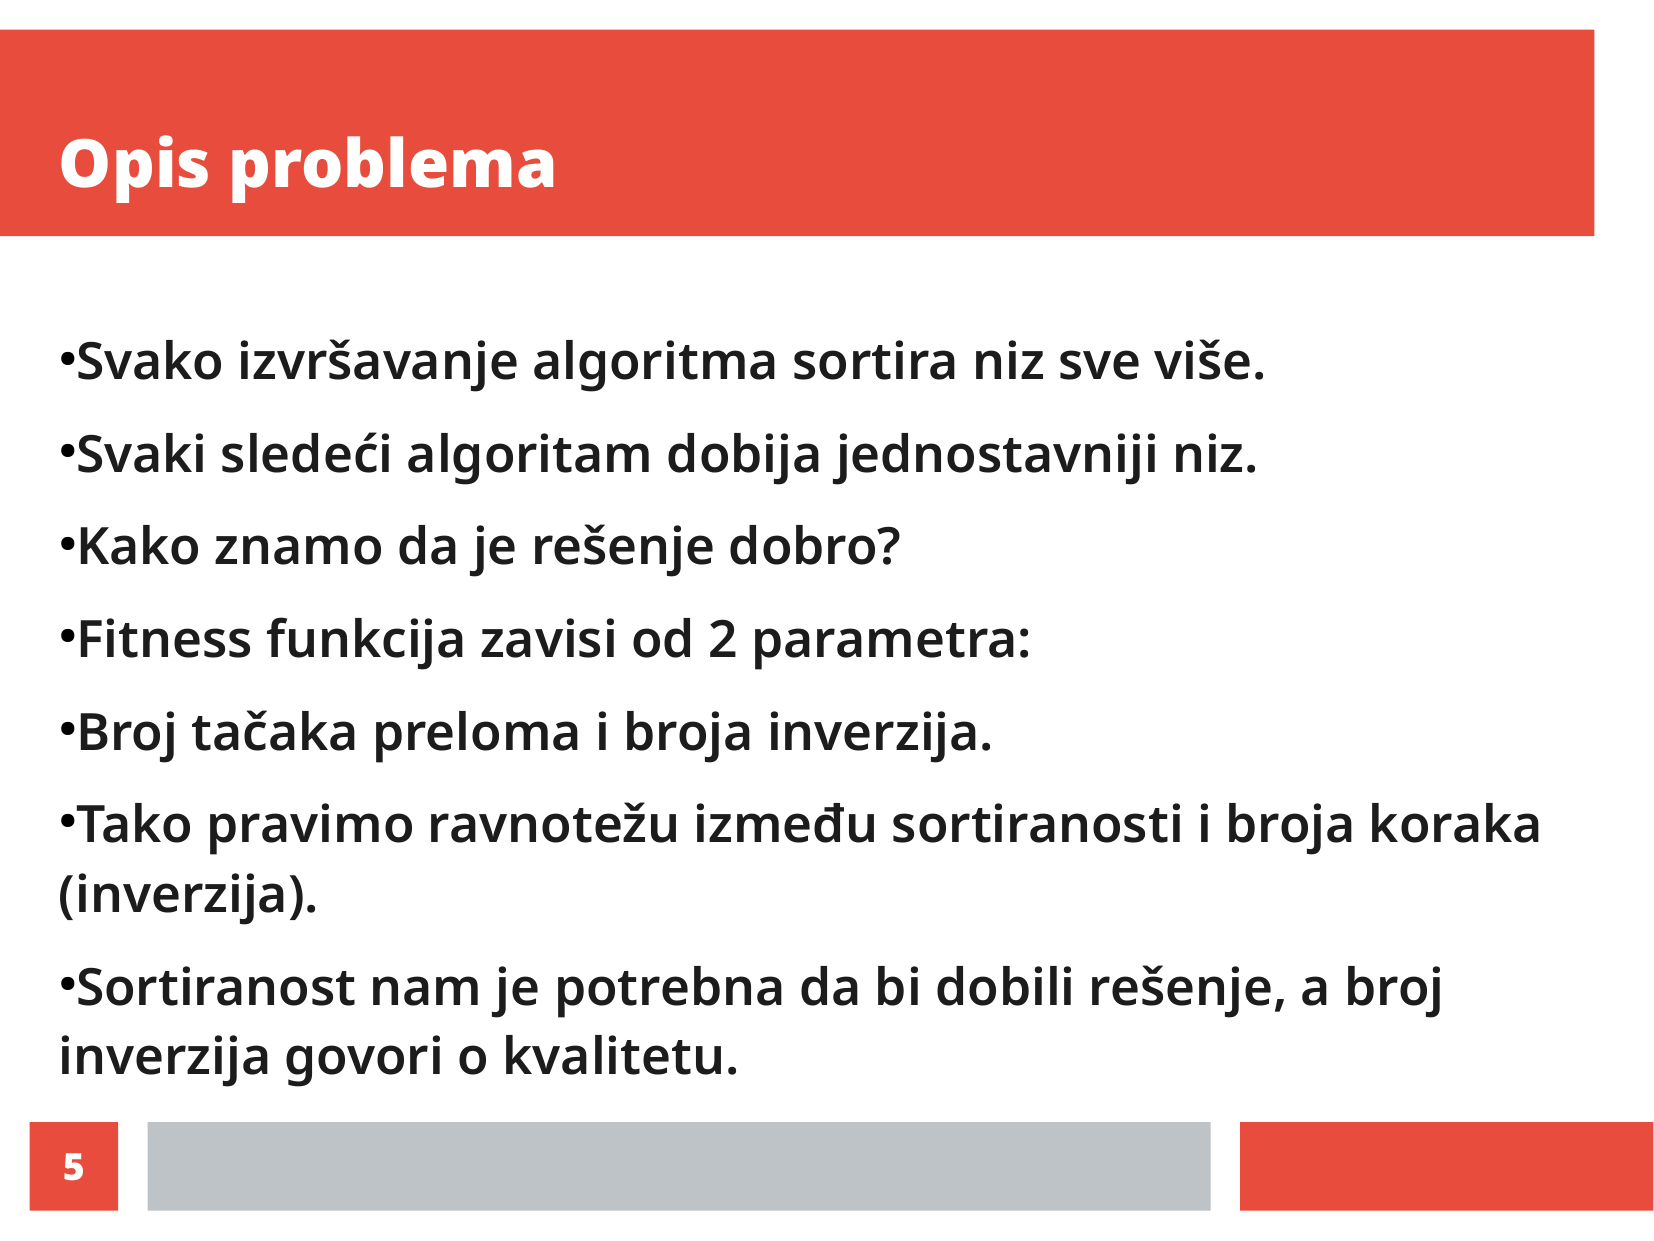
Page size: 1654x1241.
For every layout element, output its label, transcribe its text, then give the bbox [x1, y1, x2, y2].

title Opis problema [59, 59, 1595, 207]
list Svako izvršavanje algoritma sortira niz sve više. Svaki sledeći algoritam dobija jednostavniji niz. Kako znamo da je rešenje dobro? Fitness funkcija zavisi od 2 parametra: Broj tačaka preloma i broja inverzija. Tako pravimo ravnotežu između sortiranosti i broja koraka (inverzija). Sortiranost nam je potrebna da bi dobili rešenje, a broj inverzija govori o kvalitetu. [59, 324, 1565, 1093]
